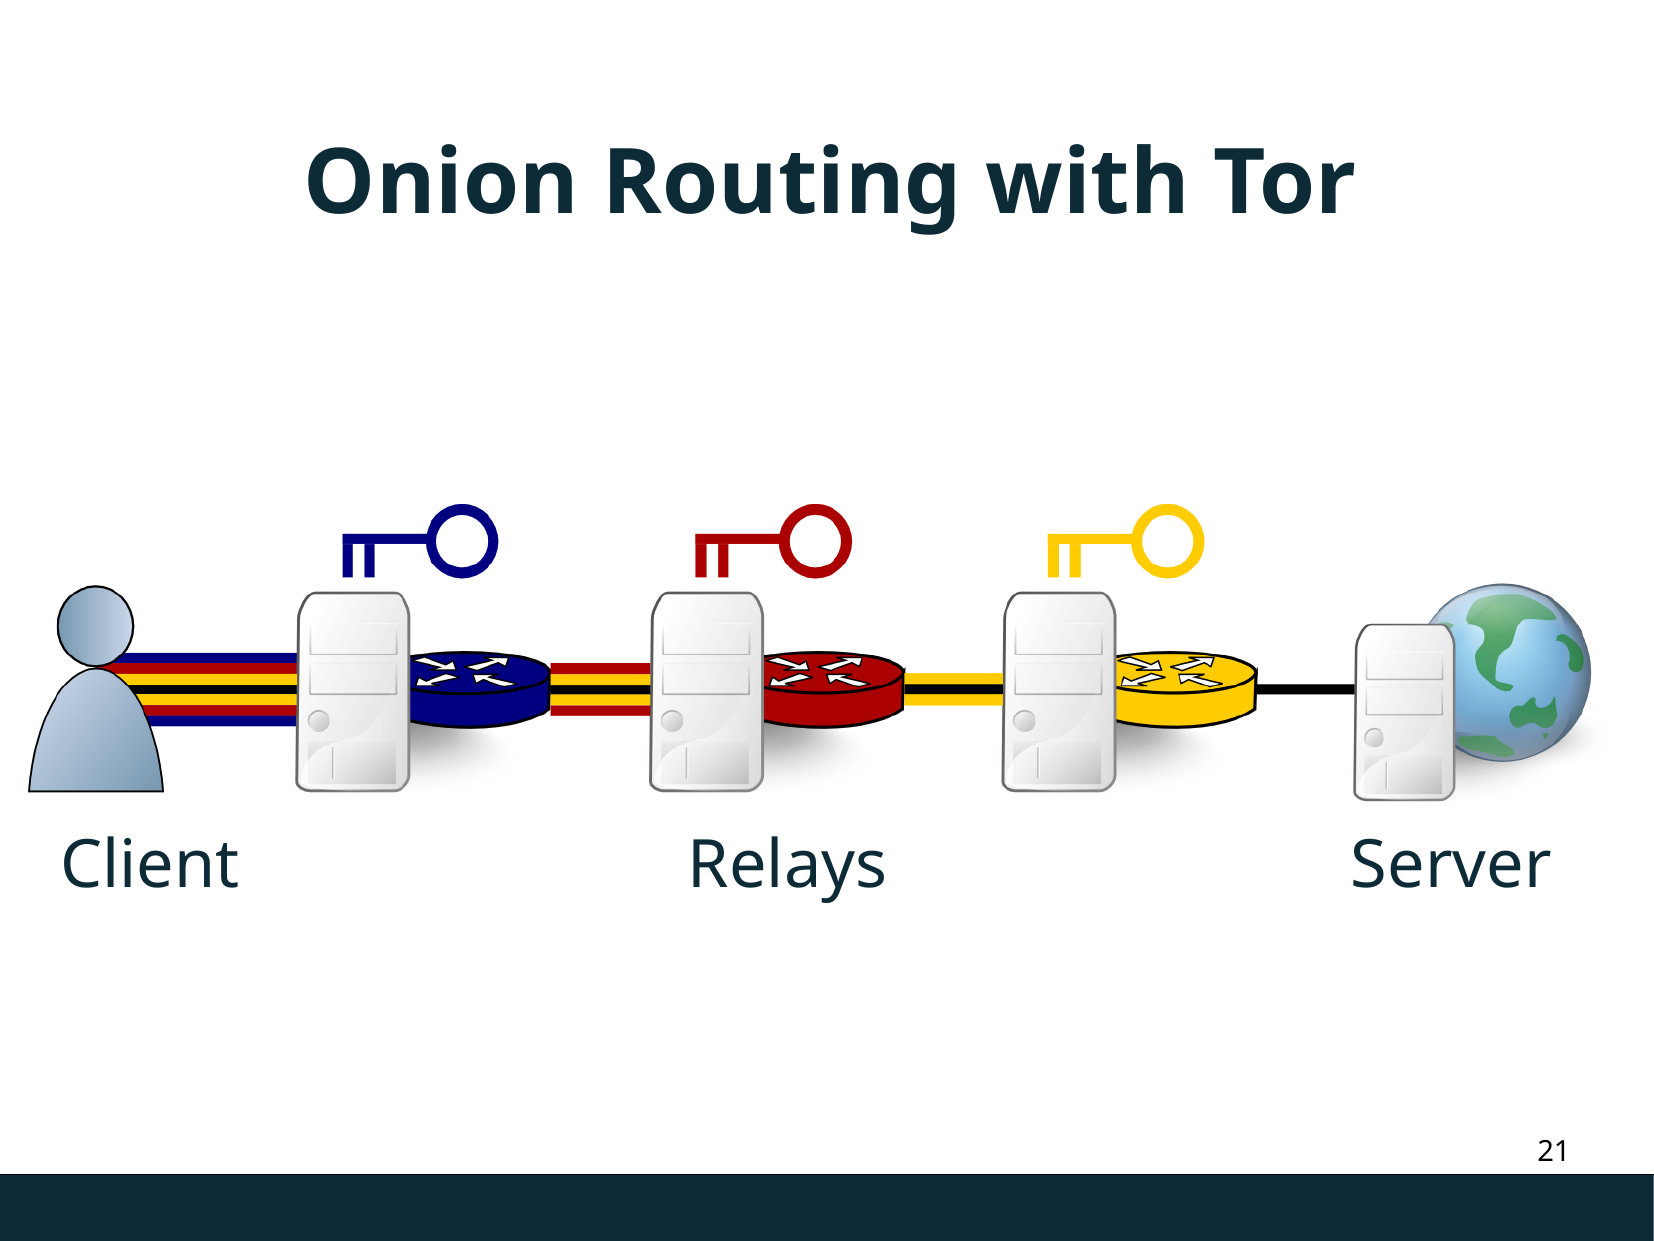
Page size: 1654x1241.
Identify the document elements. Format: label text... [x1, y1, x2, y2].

text_box Relays [672, 809, 931, 901]
text_box Client [45, 809, 271, 901]
text_box Server [1336, 809, 1591, 901]
picture [28, 504, 1611, 806]
title Onion Routing with Tor [86, 74, 1575, 282]
